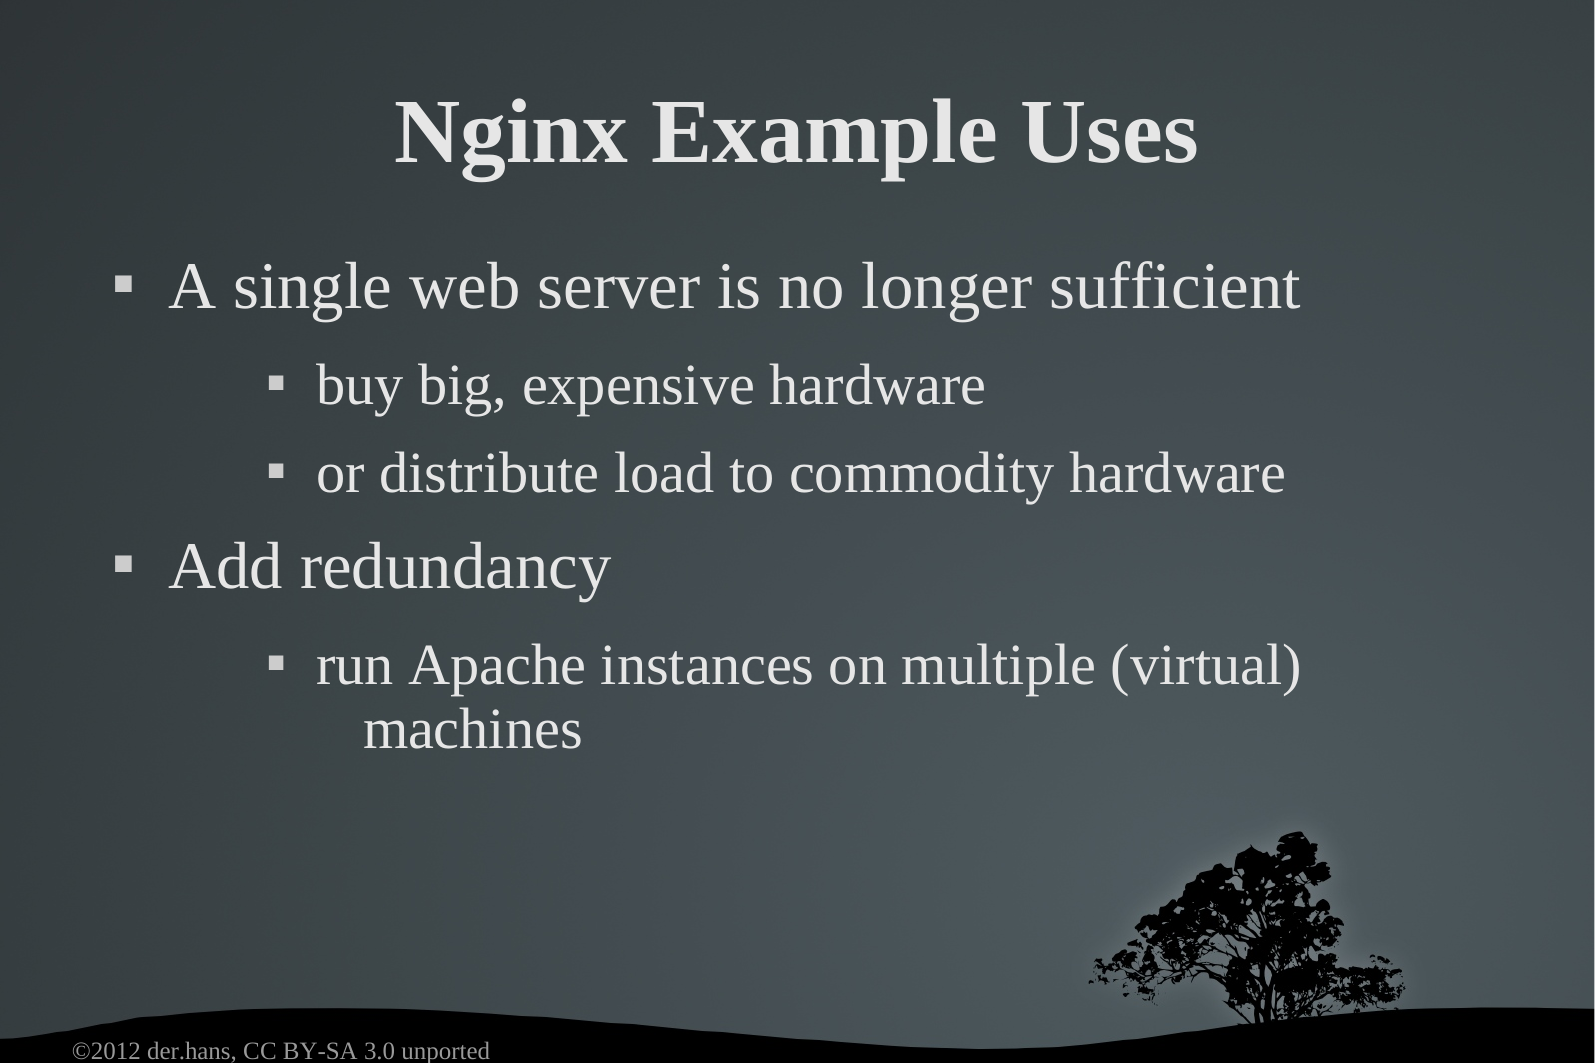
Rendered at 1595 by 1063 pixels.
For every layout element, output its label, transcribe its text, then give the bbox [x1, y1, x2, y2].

list A single web server is no longer sufficient buy big, expensive hardware or distribute load to commodity hardware Add redundancy run Apache instances on multiple (virtual) machines [79, 248, 1515, 936]
picture [430, 1049, 435, 1058]
title Nginx Example Uses [79, 49, 1515, 213]
picture [0, 0, 1595, 1063]
